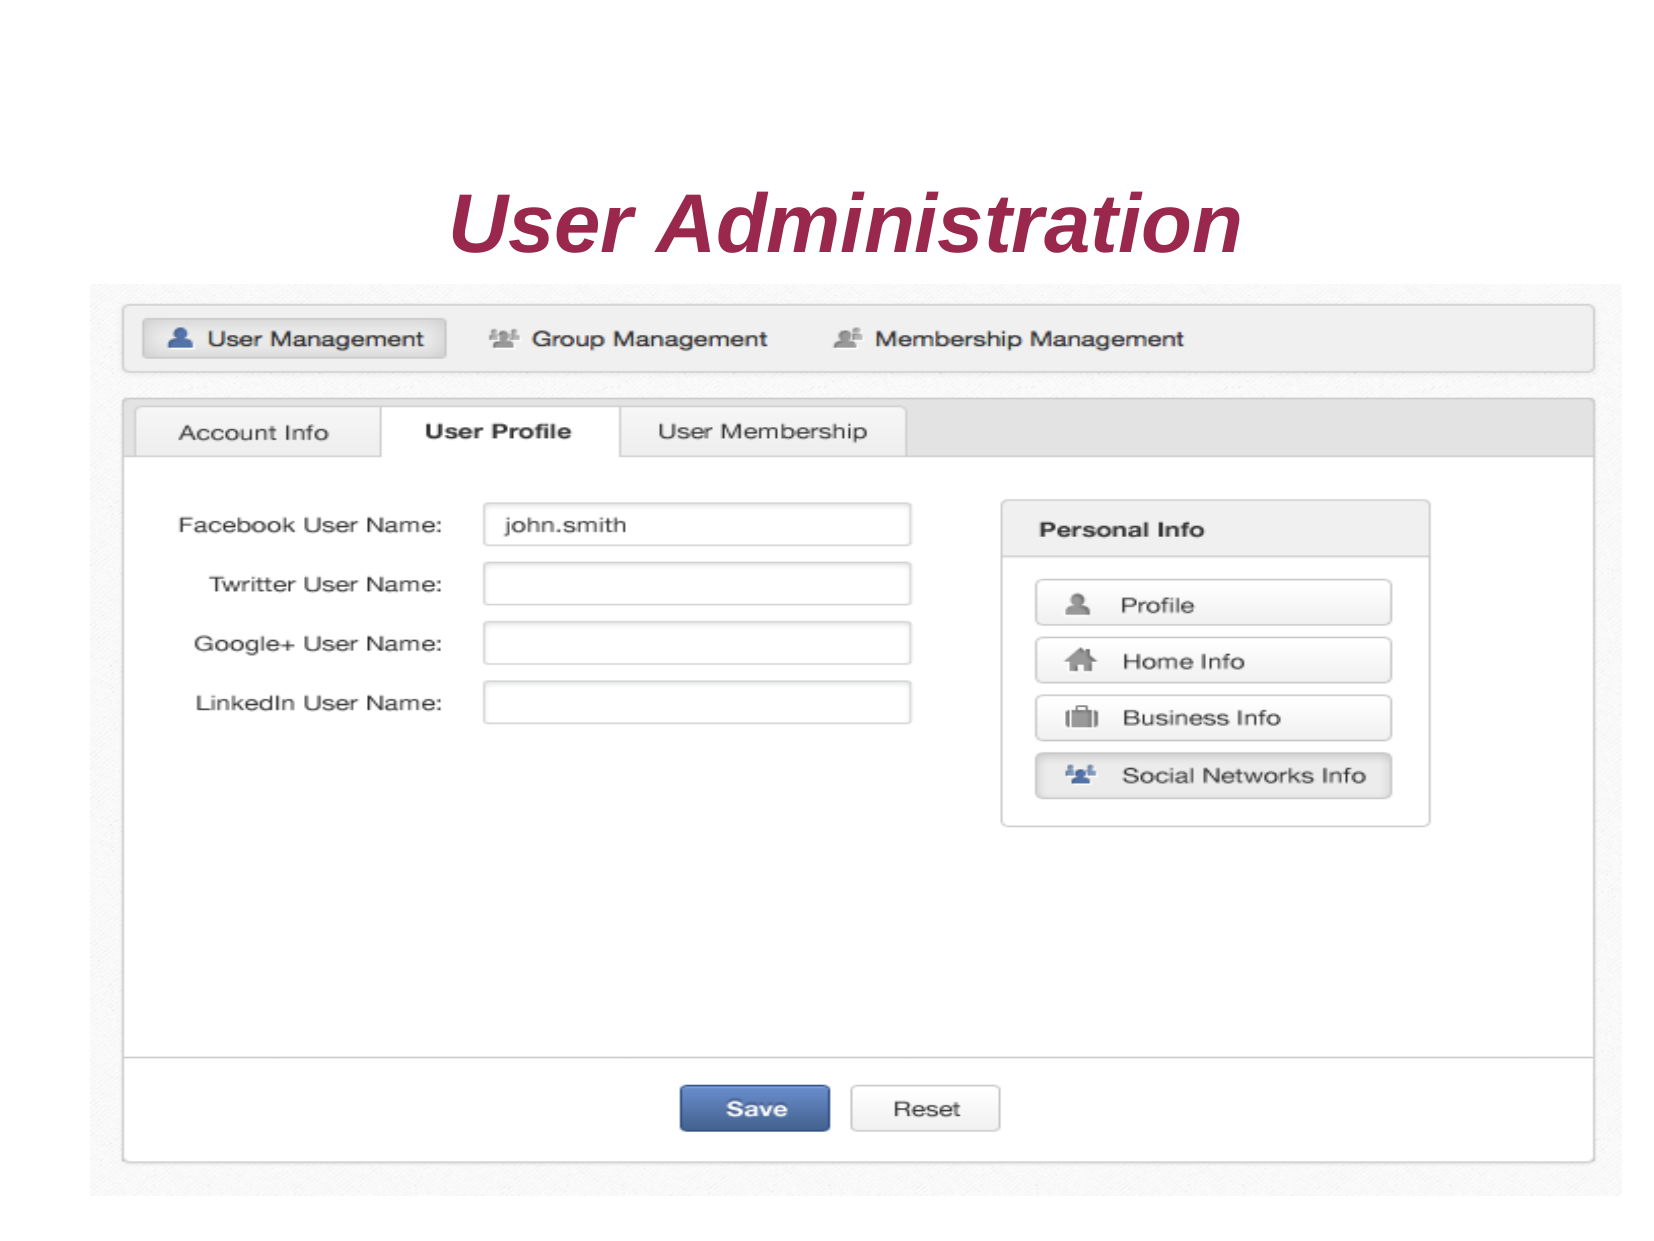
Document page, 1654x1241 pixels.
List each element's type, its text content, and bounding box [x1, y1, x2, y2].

title User Administration [101, 120, 1591, 284]
picture [90, 284, 1622, 1196]
